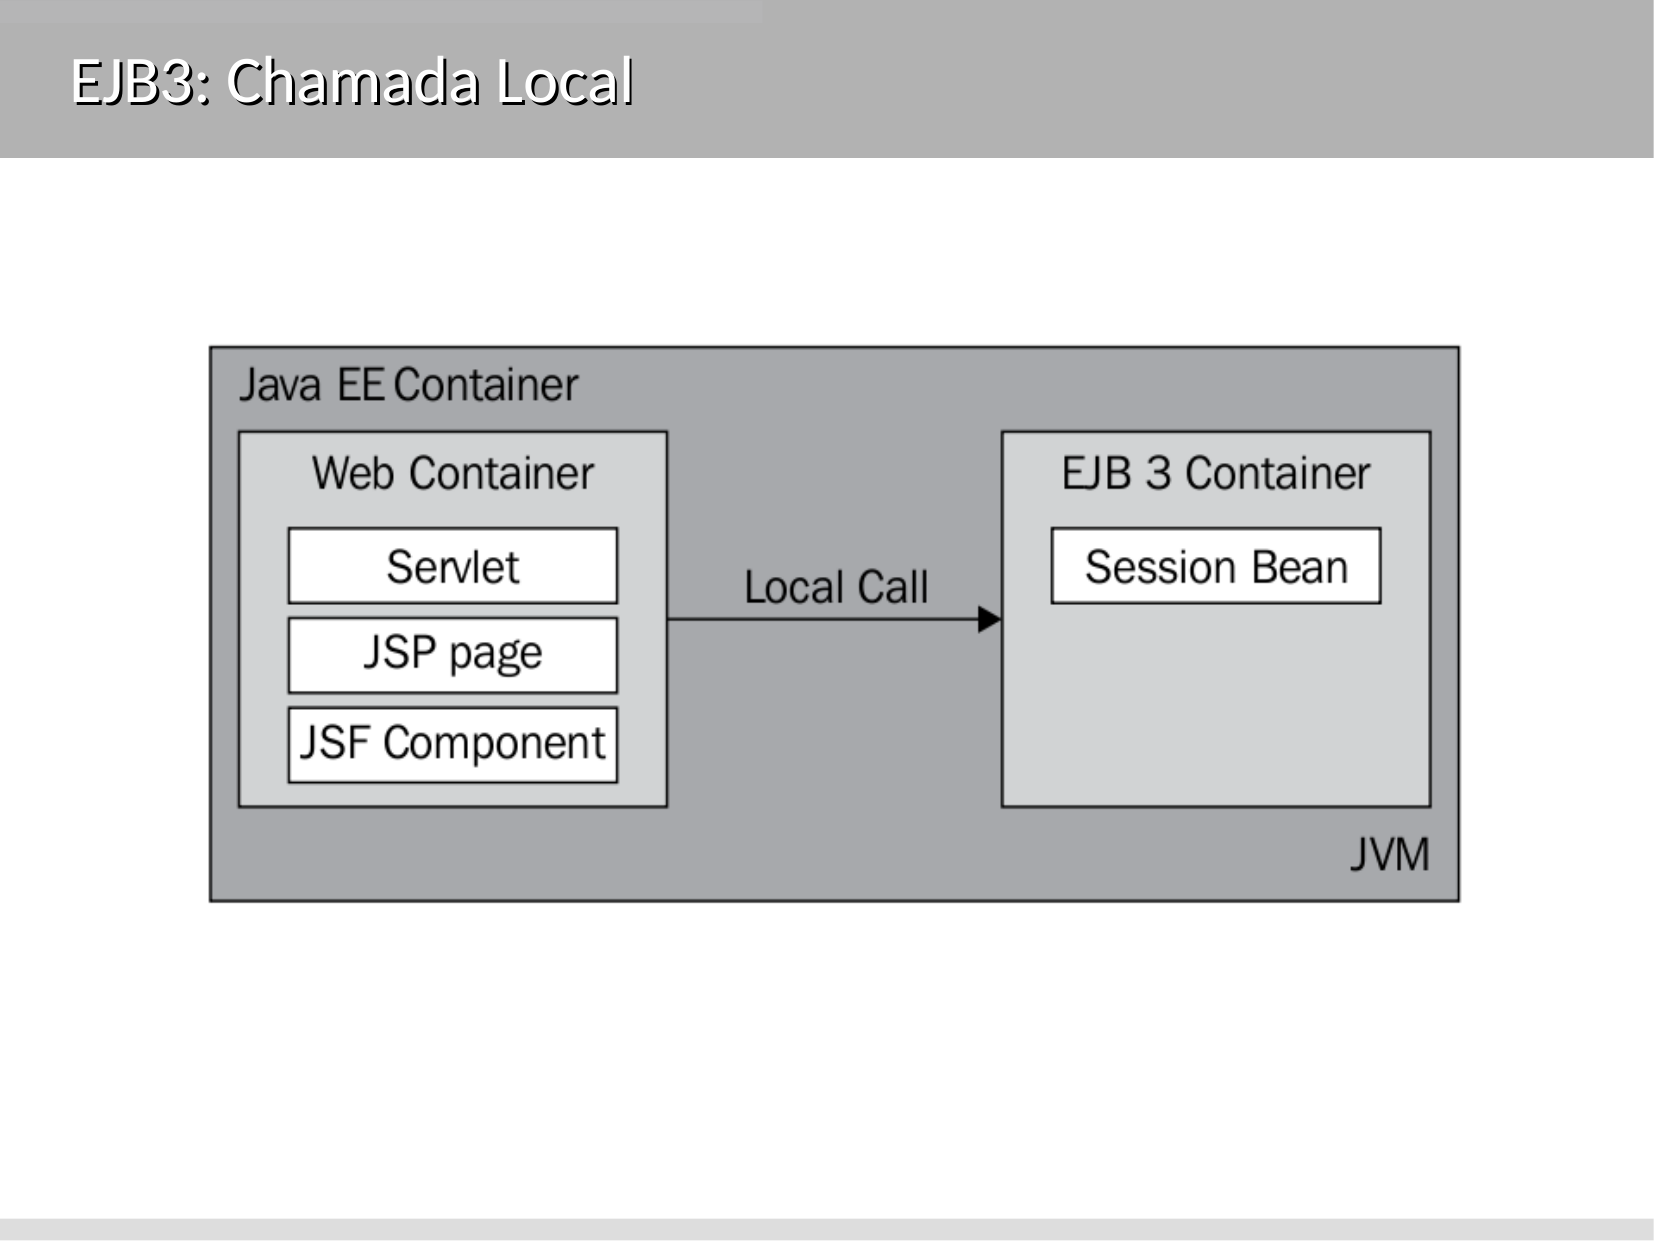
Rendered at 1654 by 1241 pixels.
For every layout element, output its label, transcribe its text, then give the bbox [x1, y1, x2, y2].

picture [204, 341, 1465, 905]
title EJB3: Chamada Local [70, 11, 1536, 160]
